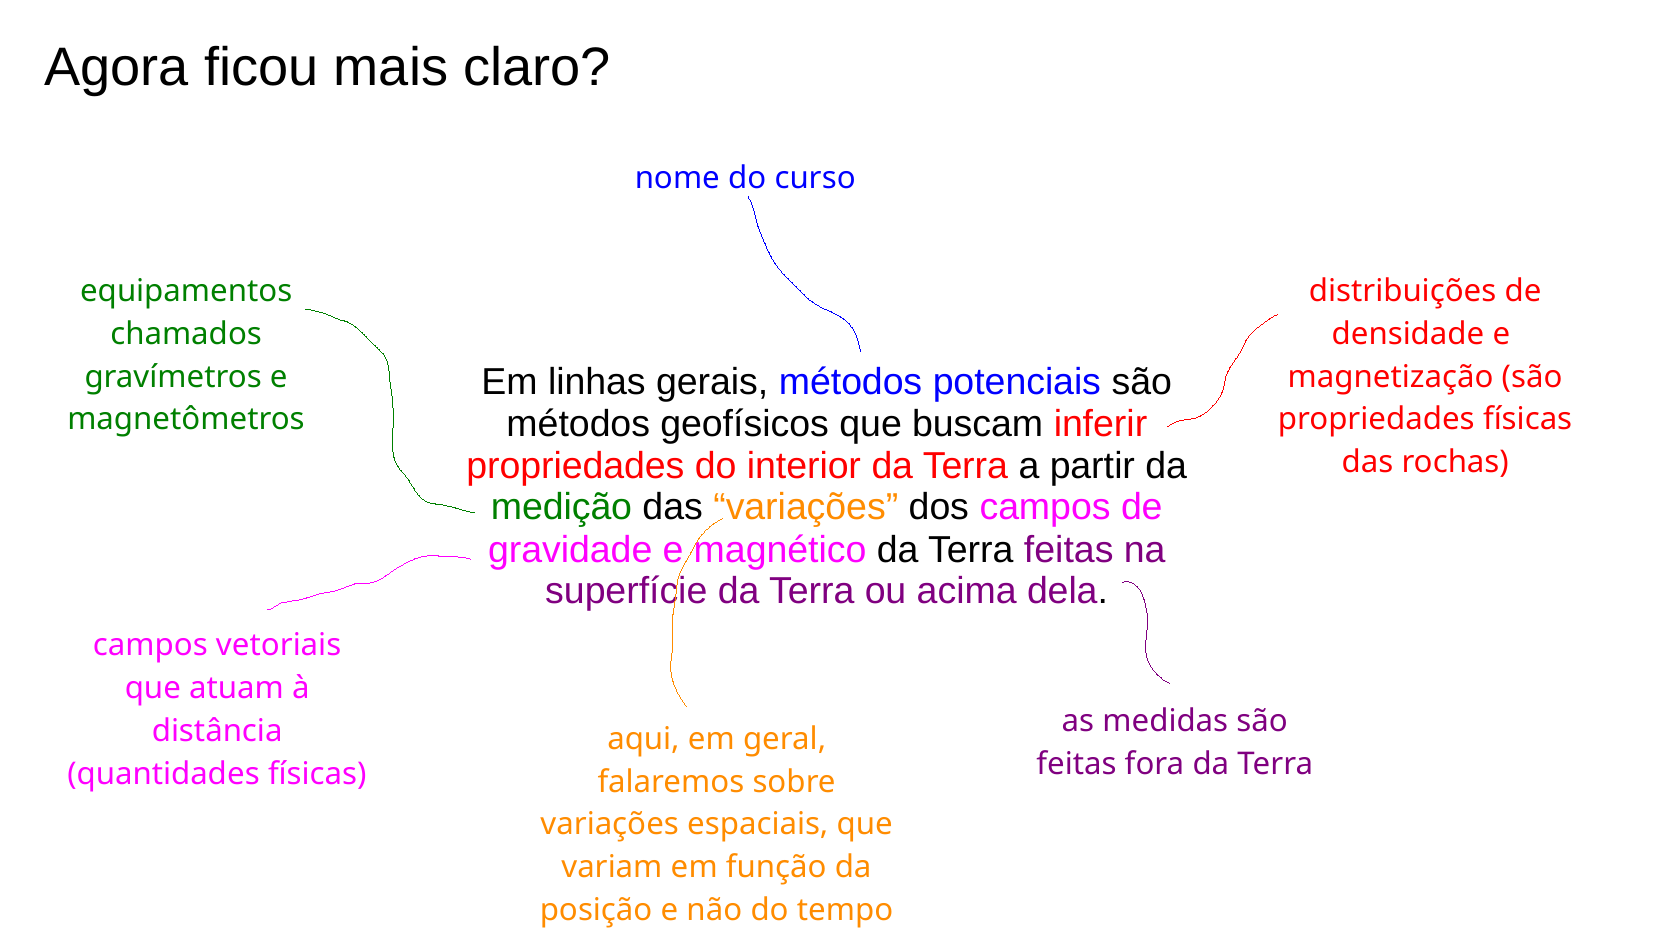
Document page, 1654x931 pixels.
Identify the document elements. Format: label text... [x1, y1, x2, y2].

text_box campos vetoriais que atuam à distância (quantidades físicas) [52, 614, 384, 768]
text_box as medidas são feitas fora da Terra [1021, 690, 1353, 775]
text_box Em linhas gerais, métodos potenciais são métodos geofísicos que buscam inferir propriedades do interior da Terra a partir da medição das “variações” dos campos de gravidade e magnético da Terra feitas na superfície da Terra ou acima dela. [398, 352, 1255, 620]
text_box aqui, em geral, falaremos sobre variações espaciais, que variam em função da posição e não do tempo [525, 708, 916, 896]
text_box equipamentos chamados gravímetros e magnetômetros [52, 260, 384, 414]
text_box nome do curso [620, 147, 863, 197]
text_box Agora ficou mais claro? [29, 29, 626, 105]
text_box distribuições de densidade e magnetização (são propriedades físicas das rochas) [1263, 260, 1595, 448]
